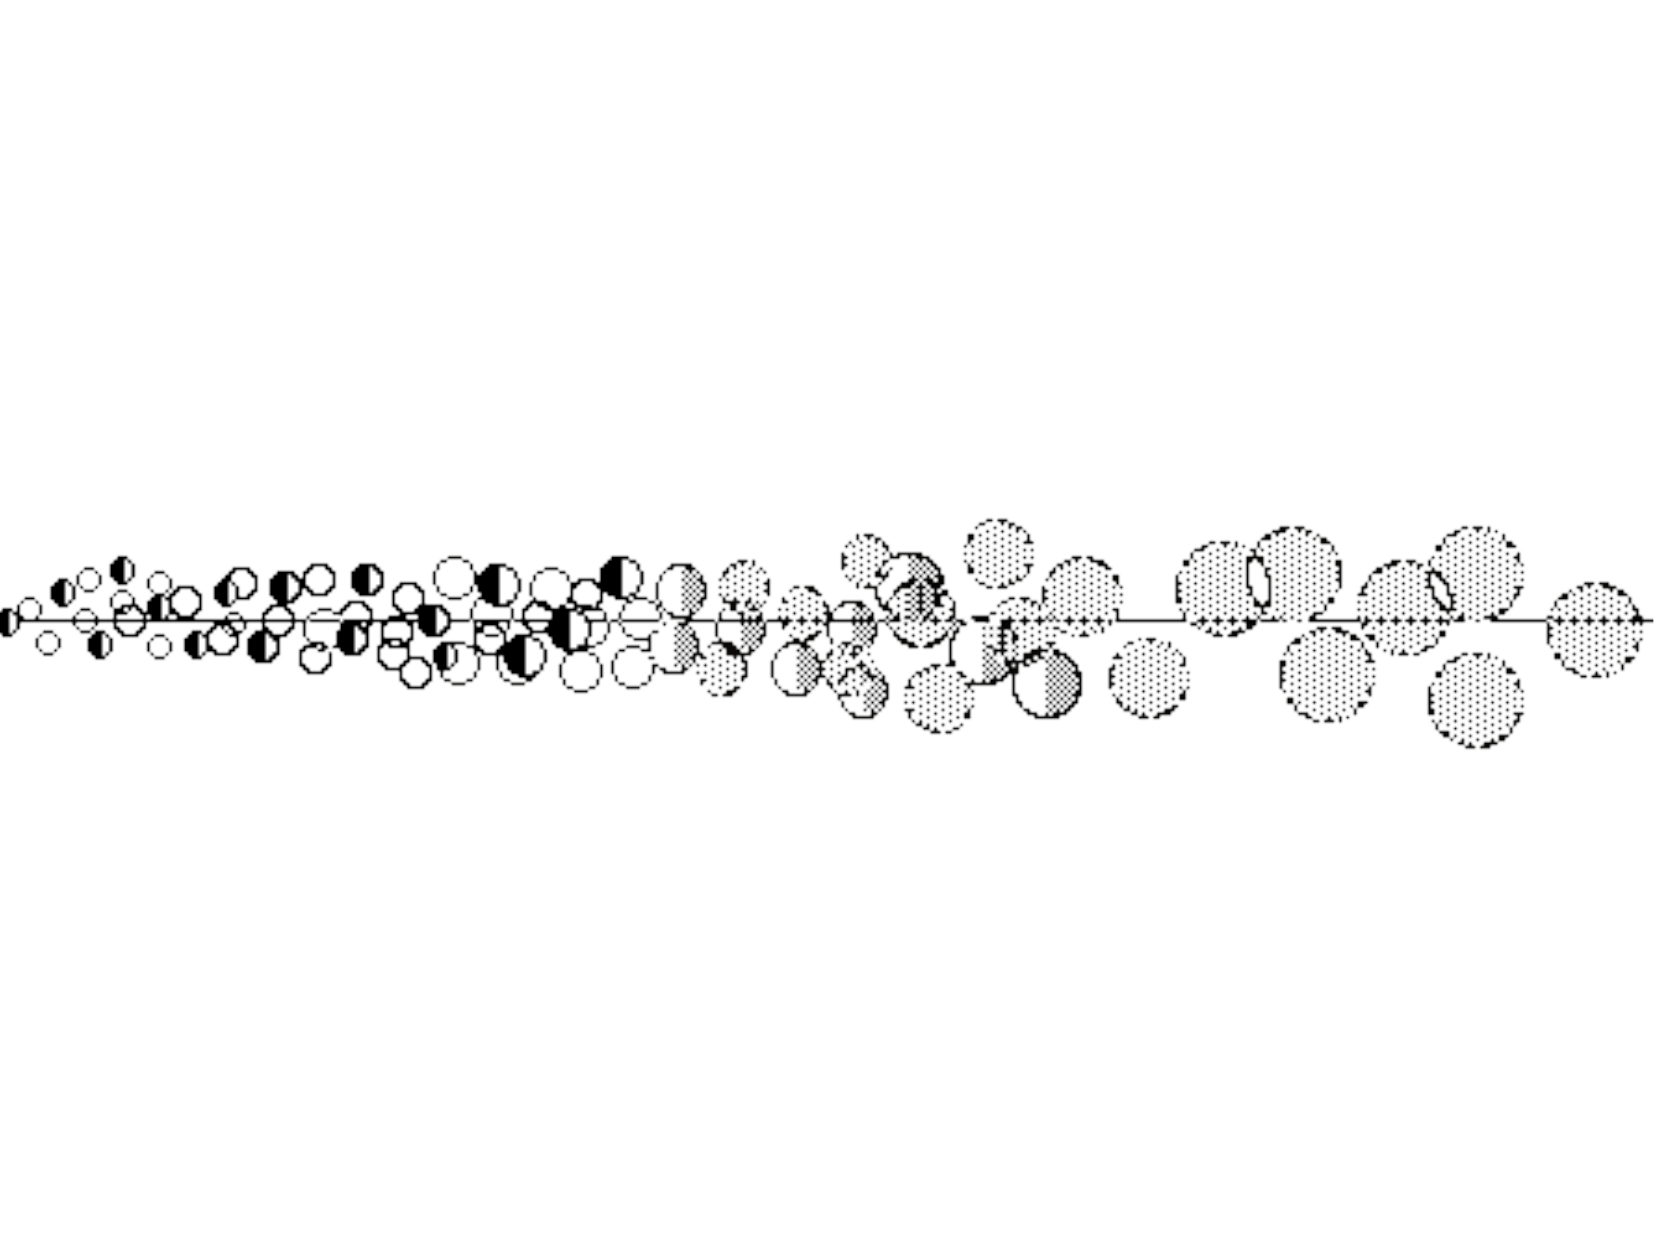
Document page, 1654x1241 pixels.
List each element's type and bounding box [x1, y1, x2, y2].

picture [0, 505, 1654, 796]
